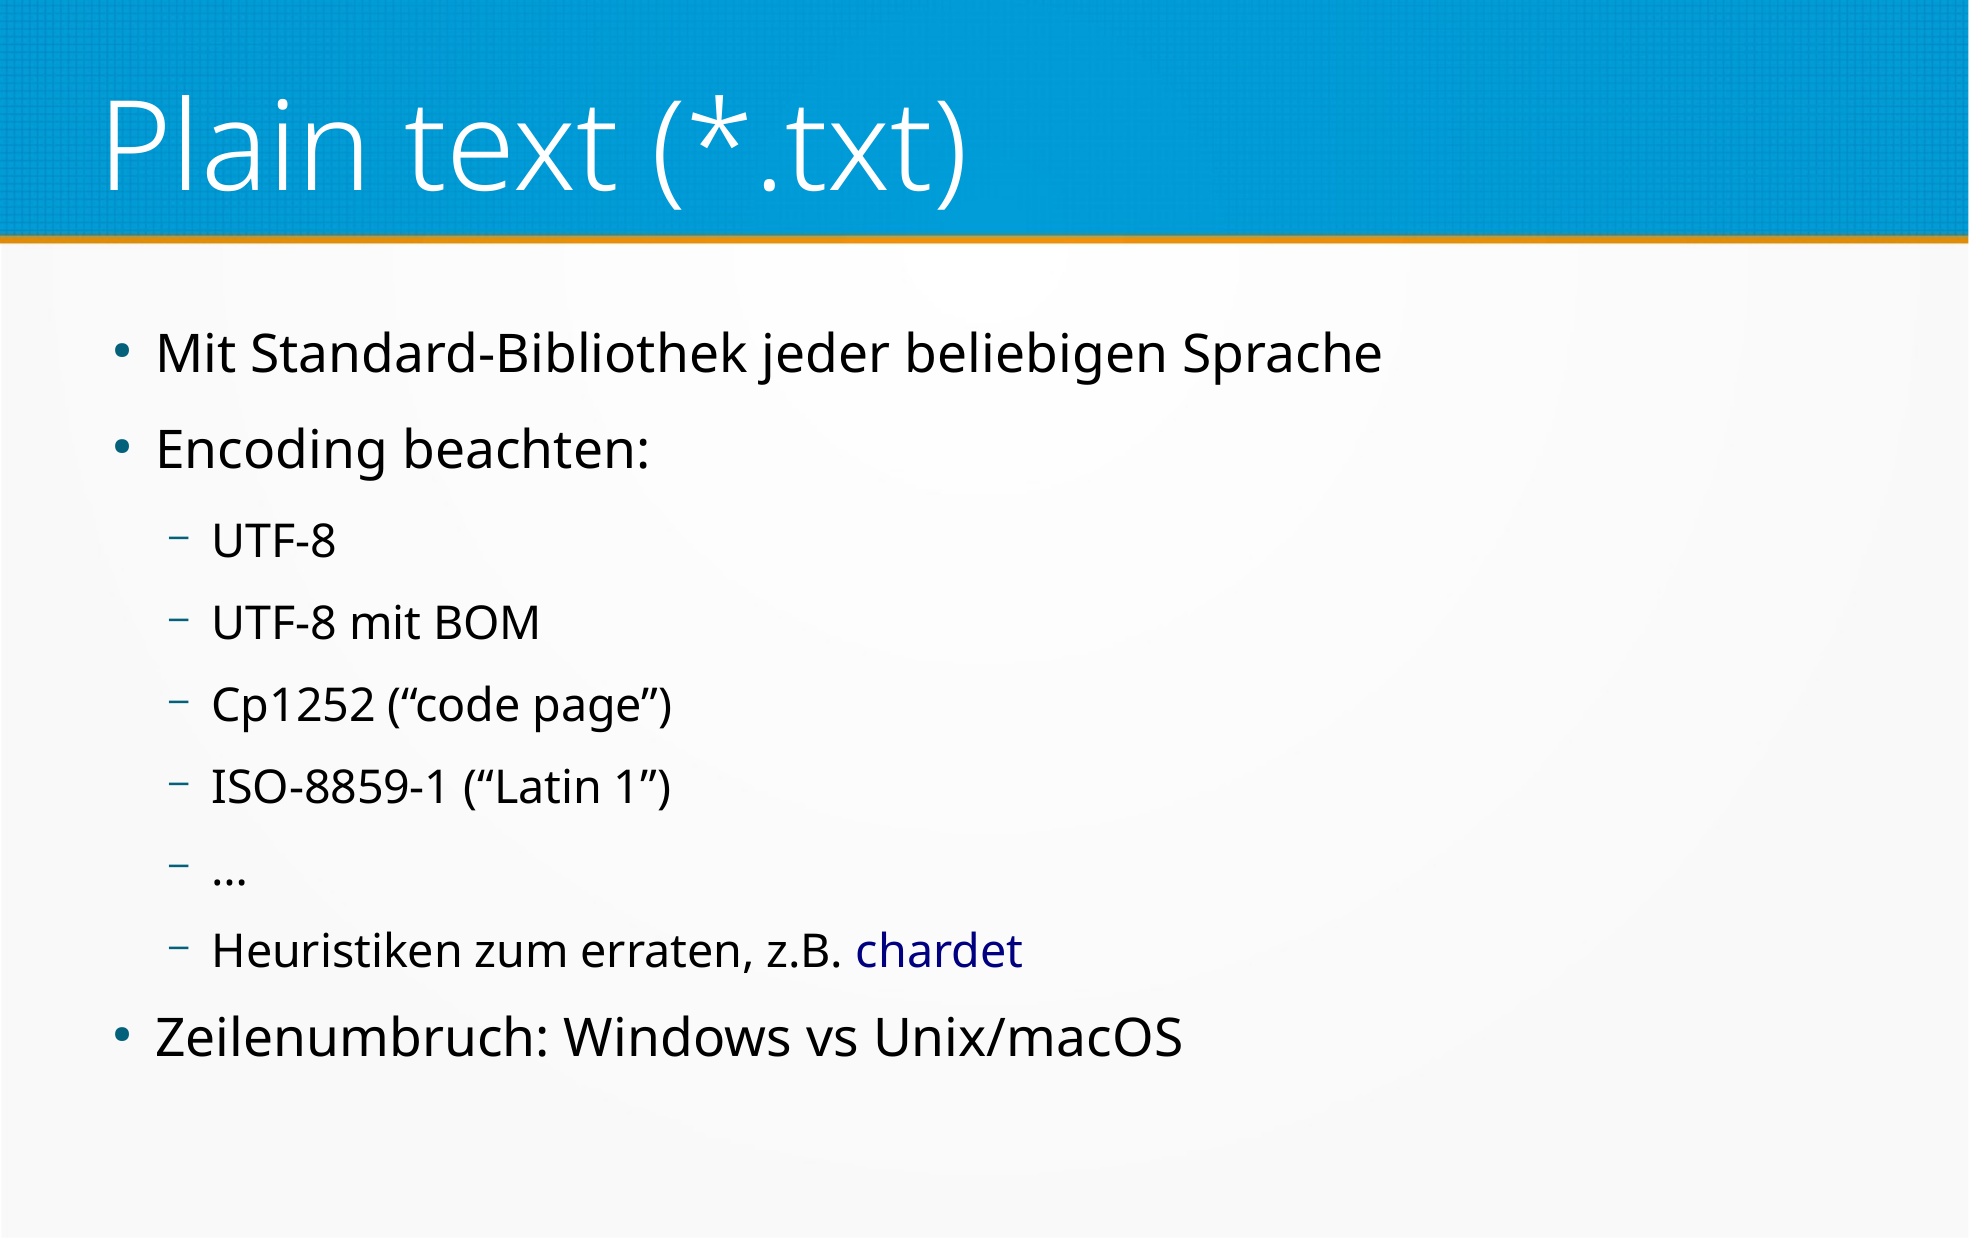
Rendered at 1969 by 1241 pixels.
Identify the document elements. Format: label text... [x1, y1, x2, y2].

list Mit Standard-Bibliothek jeder beliebigen Sprache Encoding beachten: UTF-8 UTF-8 mit BOM Cp1252 (“code page”) ISO-8859-1 (“Latin 1”) … Heuristiken zum erraten, z.B. chardet Zeilenumbruch: Windows vs Unix/macOS [98, 315, 1861, 1081]
title Plain text (*.txt) [98, 19, 1870, 227]
picture [0, 233, 1969, 1241]
